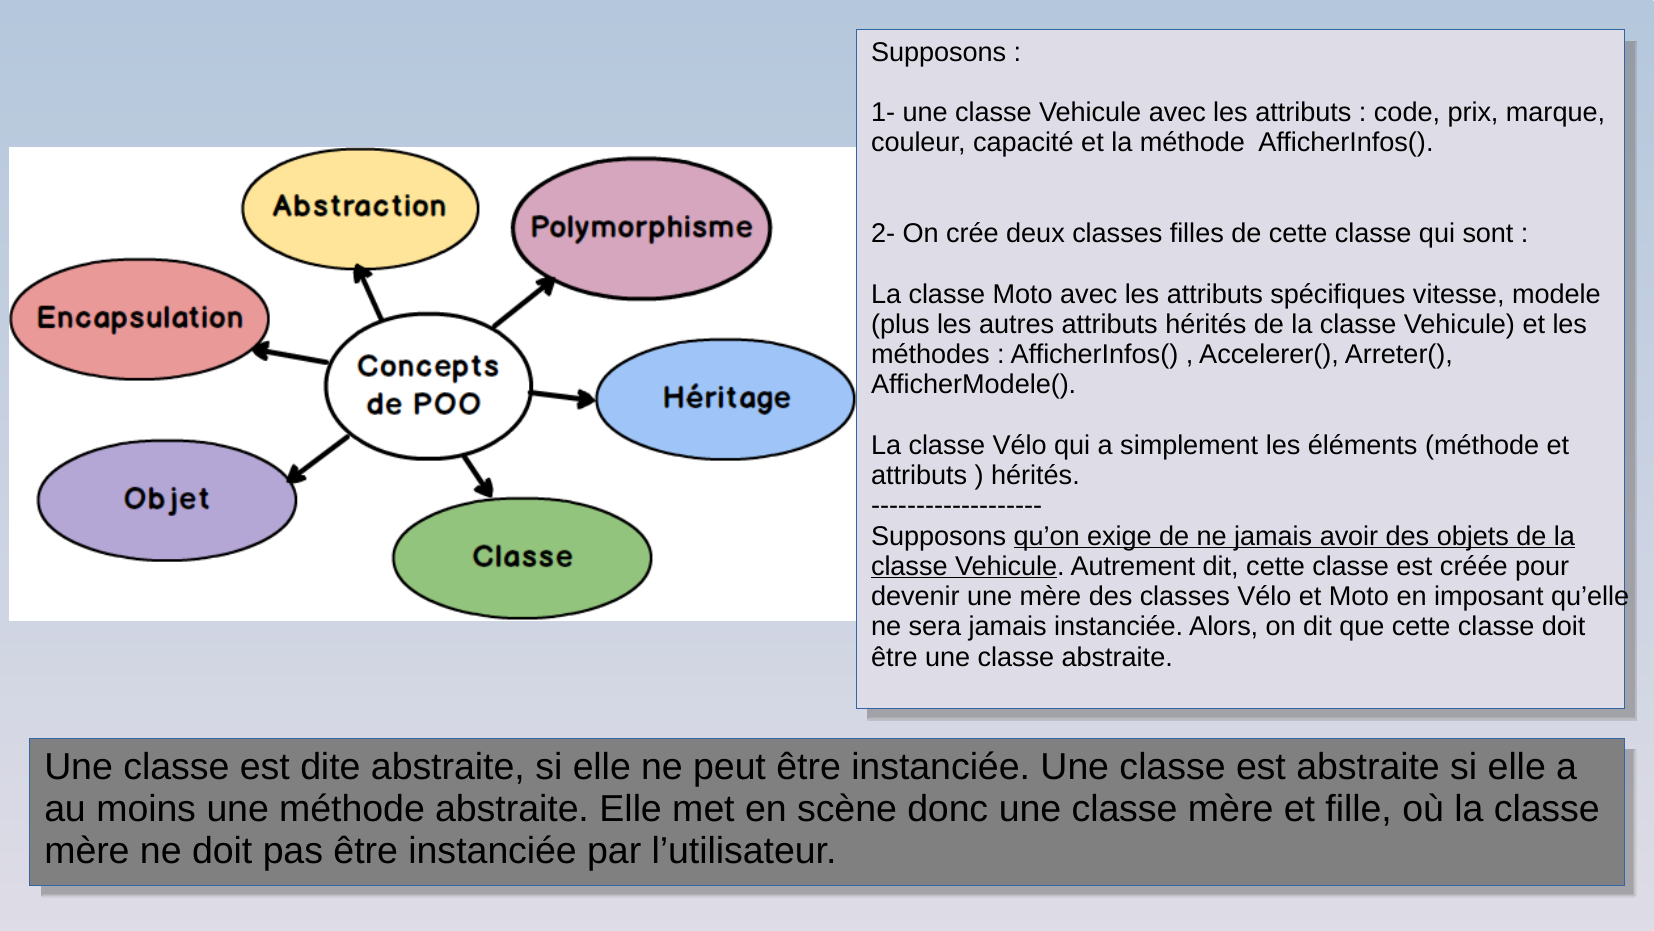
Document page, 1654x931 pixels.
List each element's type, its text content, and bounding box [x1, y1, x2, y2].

picture [9, 147, 856, 621]
text_box Supposons : 1- une classe Vehicule avec les attributs : code, prix, marque, couleur, capacité et la méthode AfficherInfos(). 2- On crée deux classes filles de cette classe qui sont : La classe Moto avec les attributs spécifiques vitesse, modele (plus les autres attributs hérités de la classe Vehicule) et les méthodes : AfficherInfos() , Accelerer(), Arreter(), AfficherModele(). La classe Vélo qui a simplement les éléments (méthode et attributs ) hérités. ------------------- Supposons qu’on exige de ne jamais avoir des objets de la classe Vehicule. Autrement dit, cette classe est créée pour devenir une mère des classes Vélo et Moto en imposant qu’elle ne sera jamais instanciée. Alors, on dit que cette classe doit être une classe abstraite. [856, 29, 1654, 680]
text_box [856, 680, 1625, 709]
text_box Une classe est dite abstraite, si elle ne peut être instanciée. Une classe est abstraite si elle a au moins une méthode abstraite. Elle met en scène donc une classe mère et fille, où la classe mère ne doit pas être instanciée par l’utilisateur. [29, 738, 1625, 879]
text_box [29, 879, 1625, 886]
